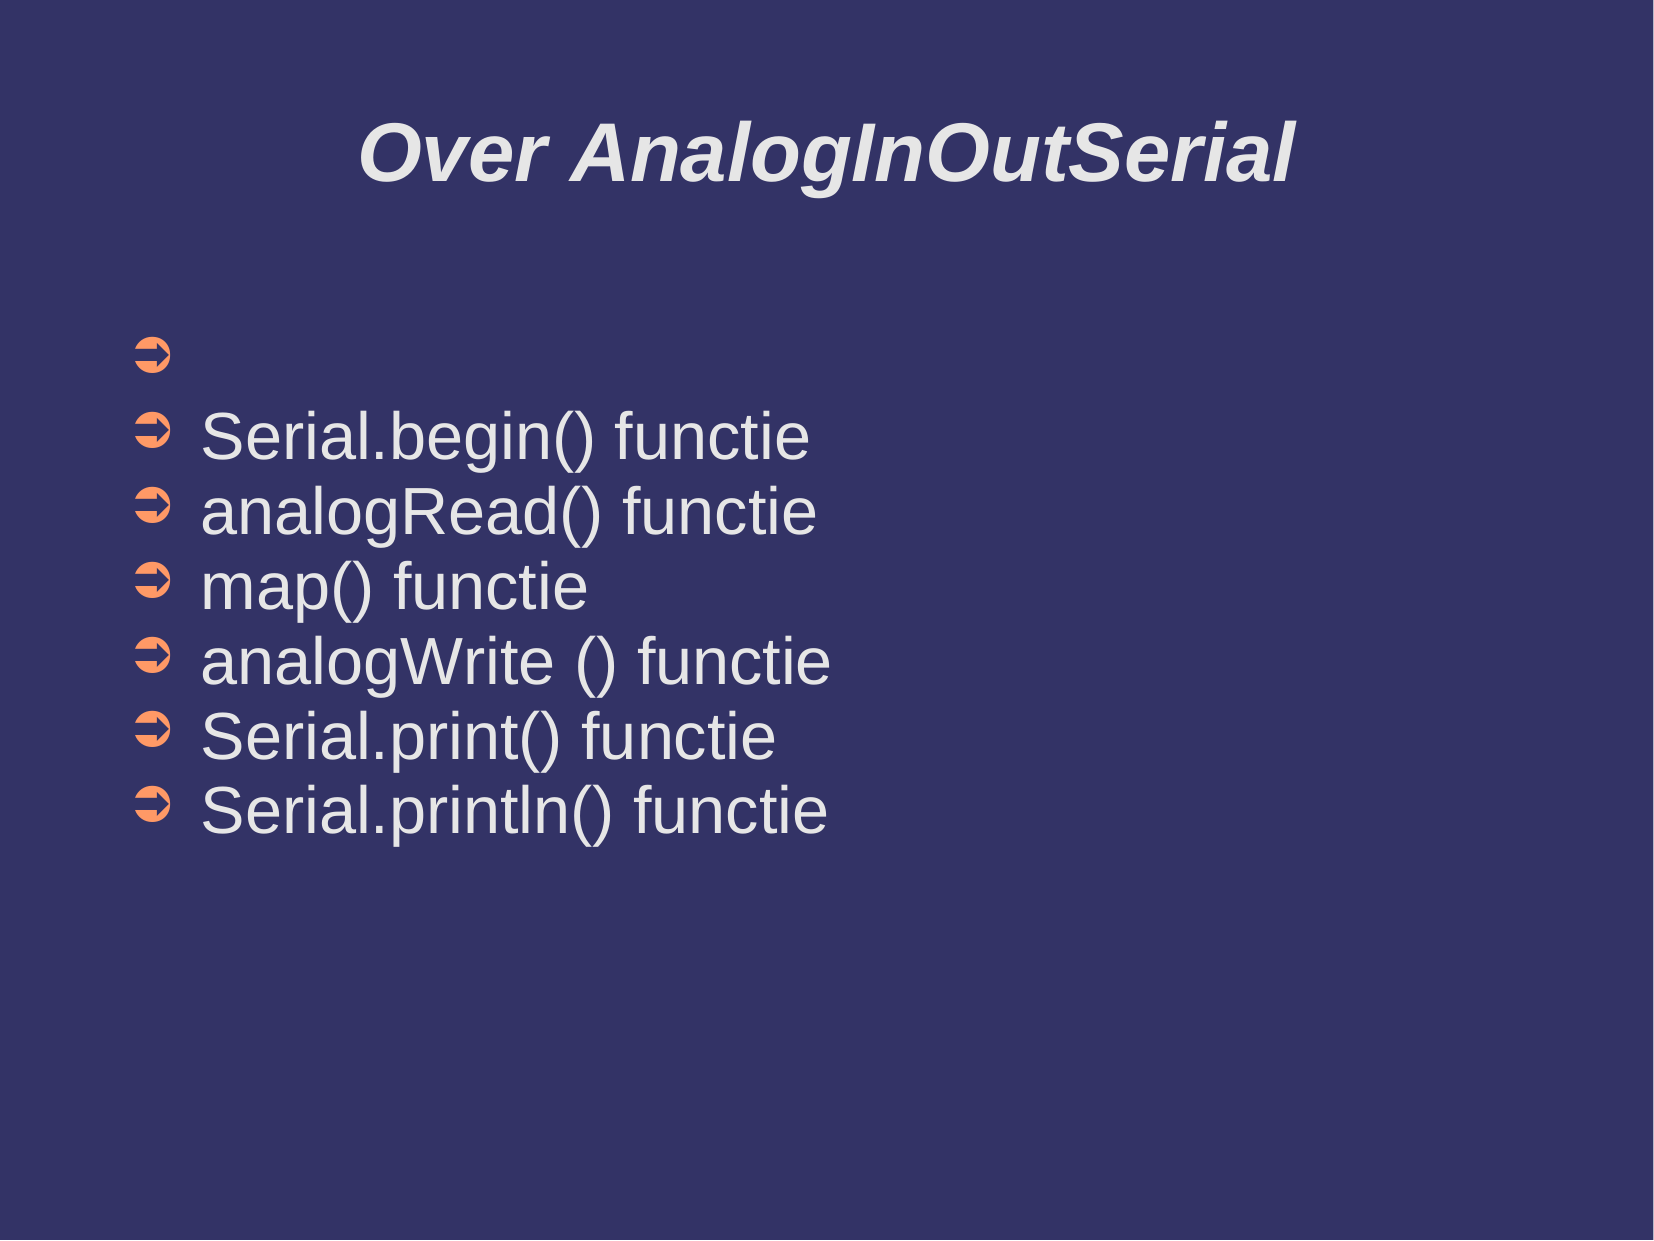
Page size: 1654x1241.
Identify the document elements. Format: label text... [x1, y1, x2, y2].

title Over AnalogInOutSerial [82, 49, 1571, 257]
list Serial.begin() functie analogRead() functie map() functie analogWrite () functie Serial.print() functie Serial.println() functie [118, 324, 1571, 1004]
